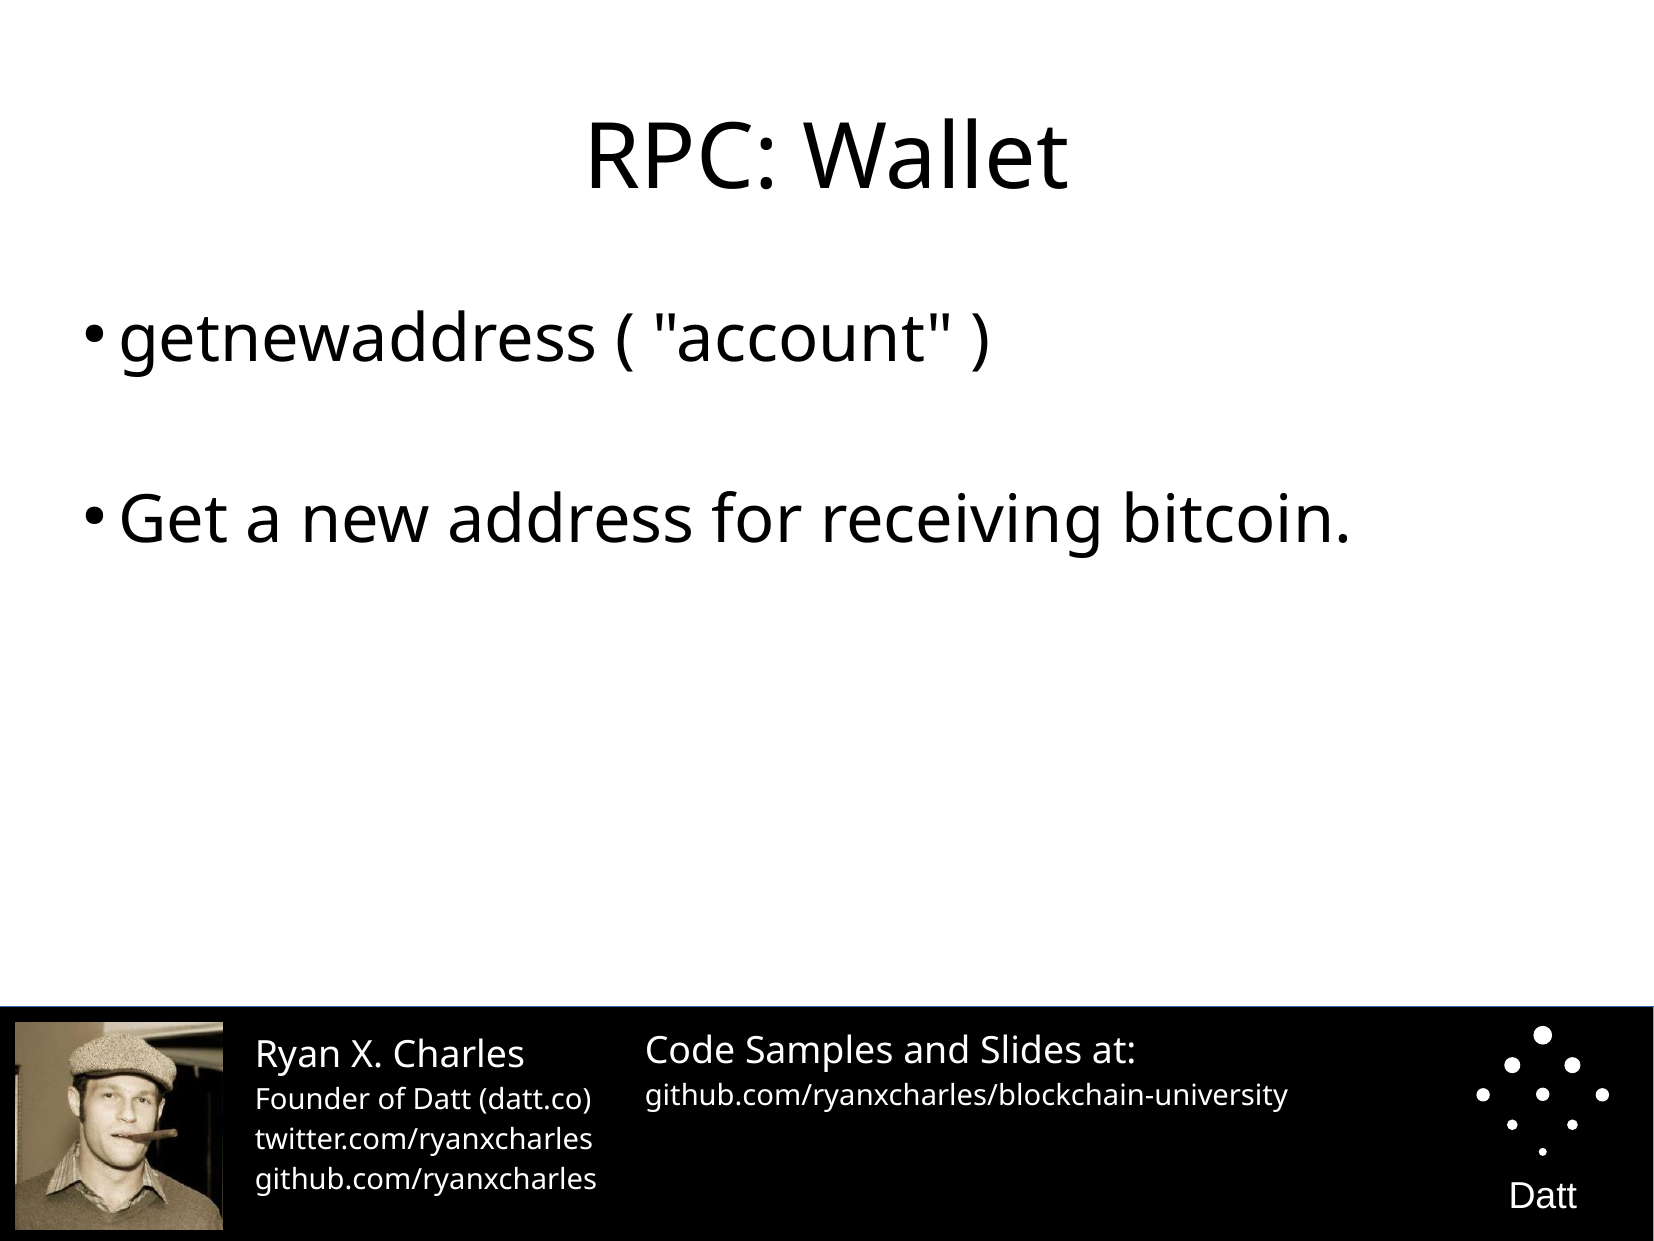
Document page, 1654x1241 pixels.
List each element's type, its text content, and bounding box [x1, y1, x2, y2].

text_box Ryan X. Charles Founder of Datt (datt.co) twitter.com/ryanxcharles github.com/ryanxcharles [240, 1020, 976, 1241]
text_box Datt [1452, 1167, 1633, 1241]
picture [15, 1022, 223, 1231]
title RPC: Wallet [82, 49, 1571, 257]
subtitle getnewaddress ( "account" ) Get a new address for receiving bitcoin. [82, 290, 1571, 1006]
picture [1475, 1023, 1611, 1159]
text_box [0, 1006, 1654, 1241]
text_box Code Samples and Slides at: github.com/ryanxcharles/blockchain-university [630, 1015, 1403, 1156]
